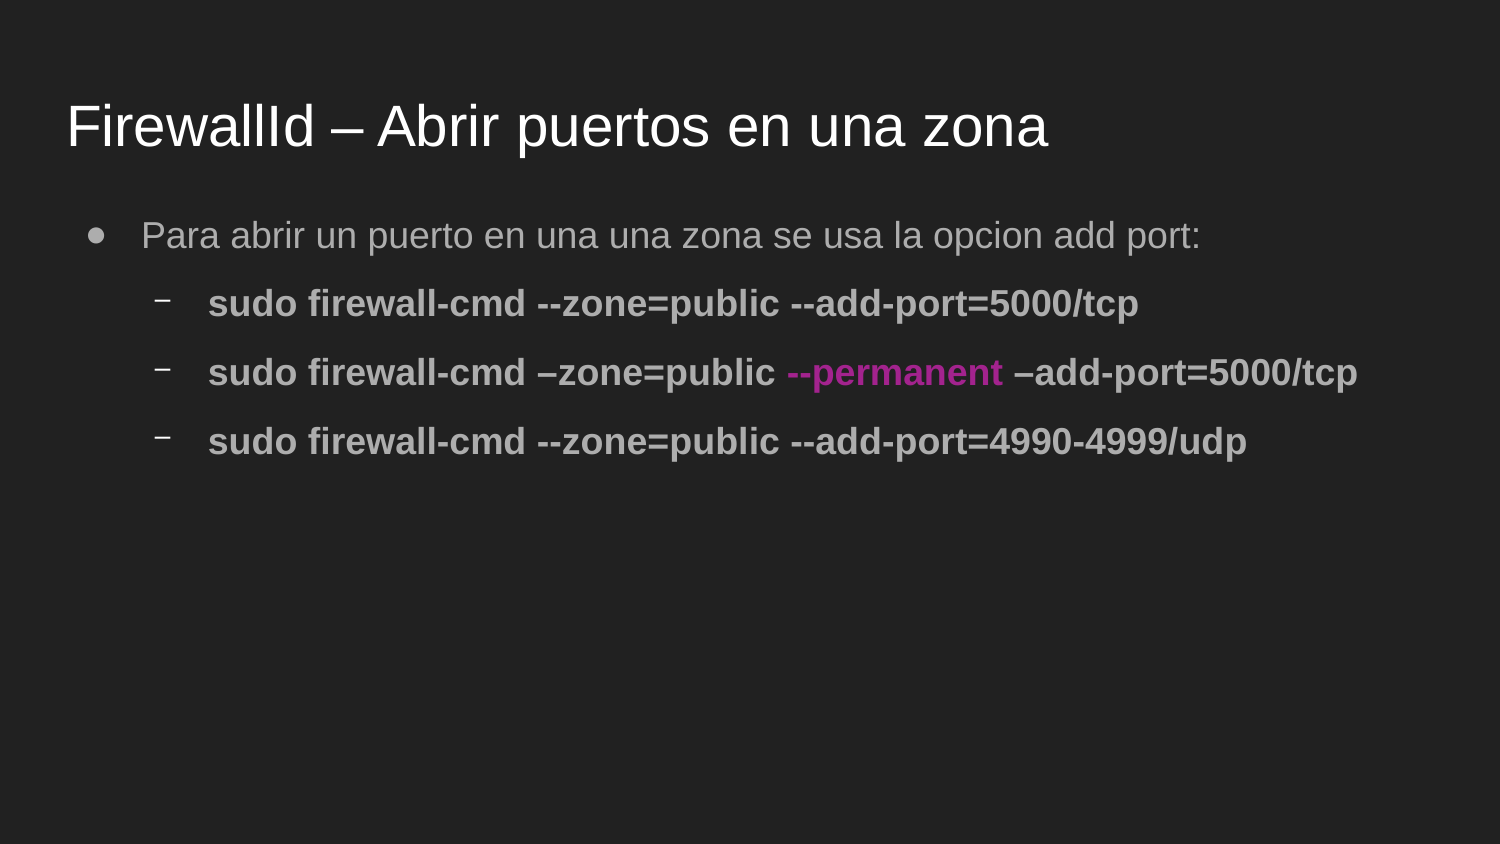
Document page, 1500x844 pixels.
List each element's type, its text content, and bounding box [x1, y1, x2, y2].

title FirewallId – Abrir puertos en una zona [51, 72, 1449, 167]
list Para abrir un puerto en una una zona se usa la opcion add port: sudo firewall-cmd --zone=public --add-port=5000/tcp sudo firewall-cmd –zone=public --permanent –add-port=5000/tcp sudo firewall-cmd --zone=public --add-port=4990-4999/udp [51, 189, 1396, 750]
